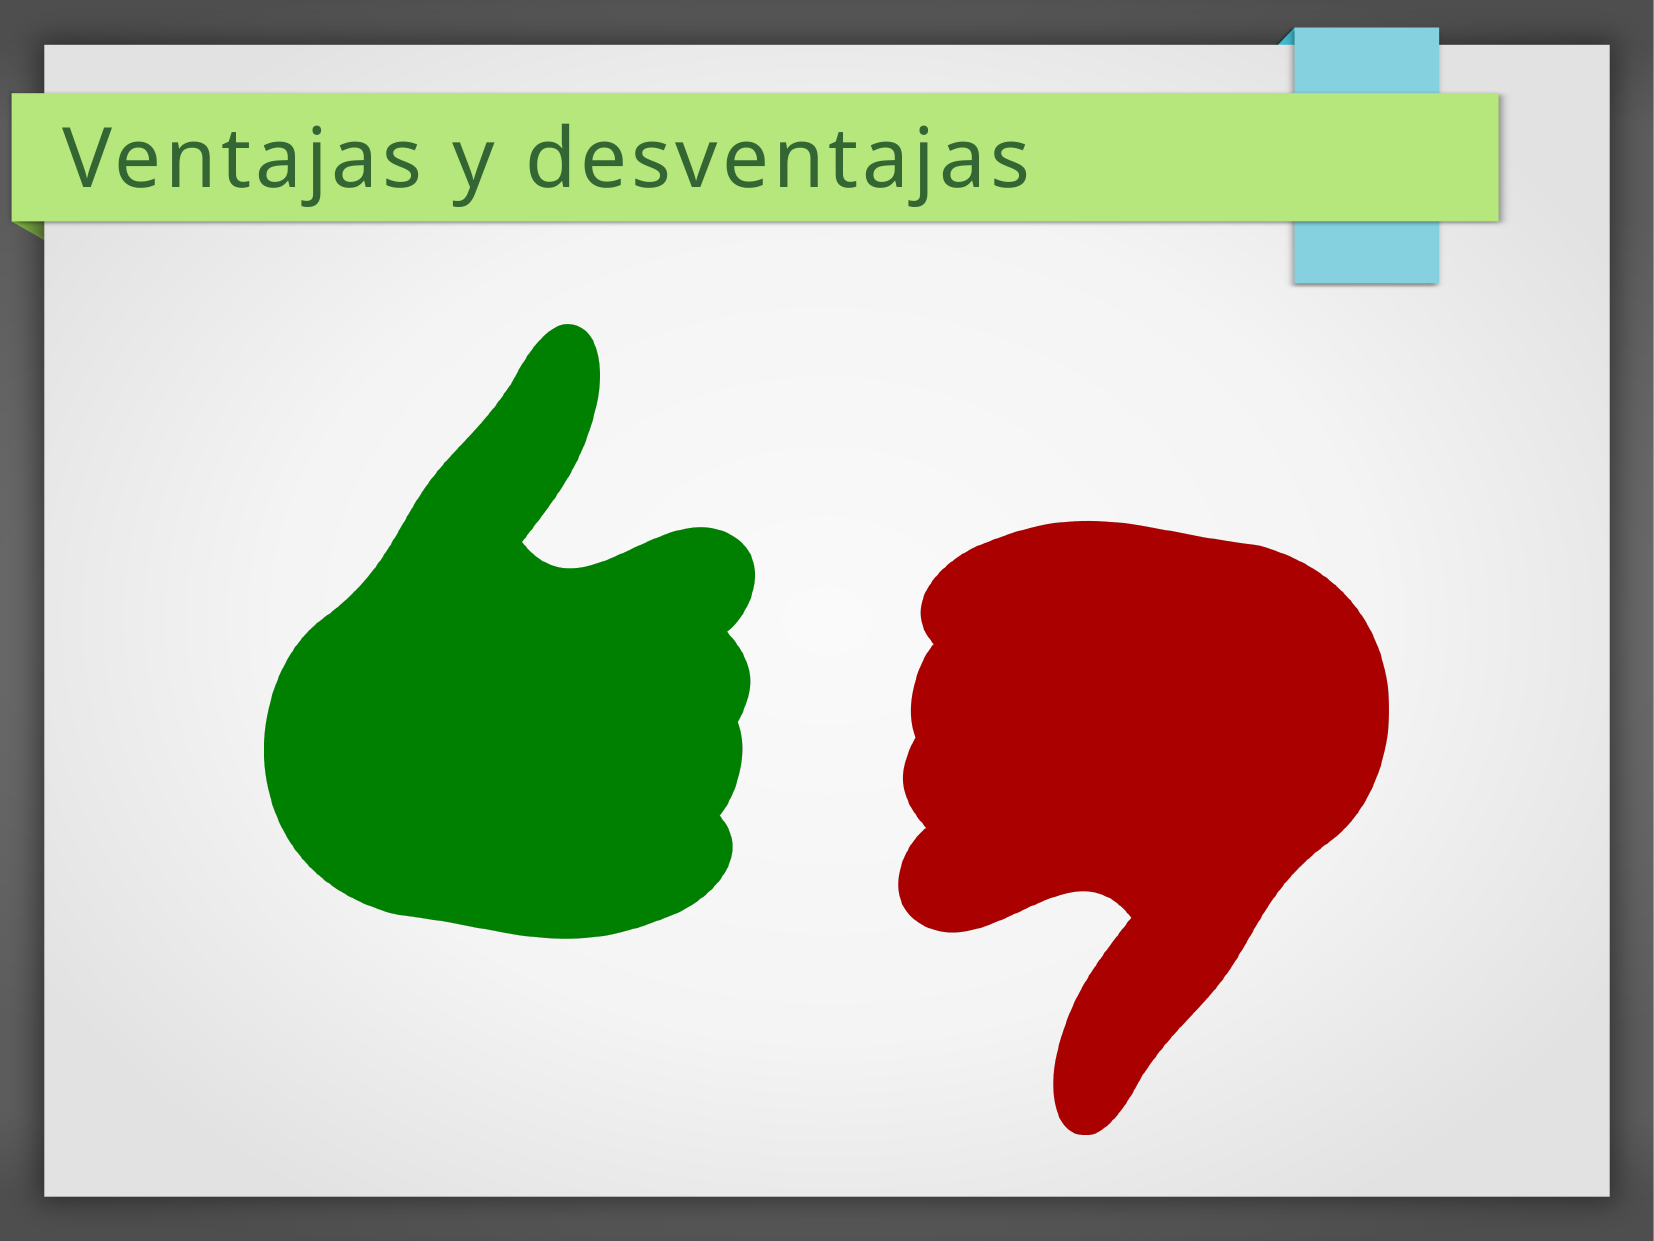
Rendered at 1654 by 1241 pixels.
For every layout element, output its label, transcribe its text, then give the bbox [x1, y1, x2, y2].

text_box Ventajas y desventajas [47, 94, 1489, 217]
picture [0, 0, 1654, 1241]
